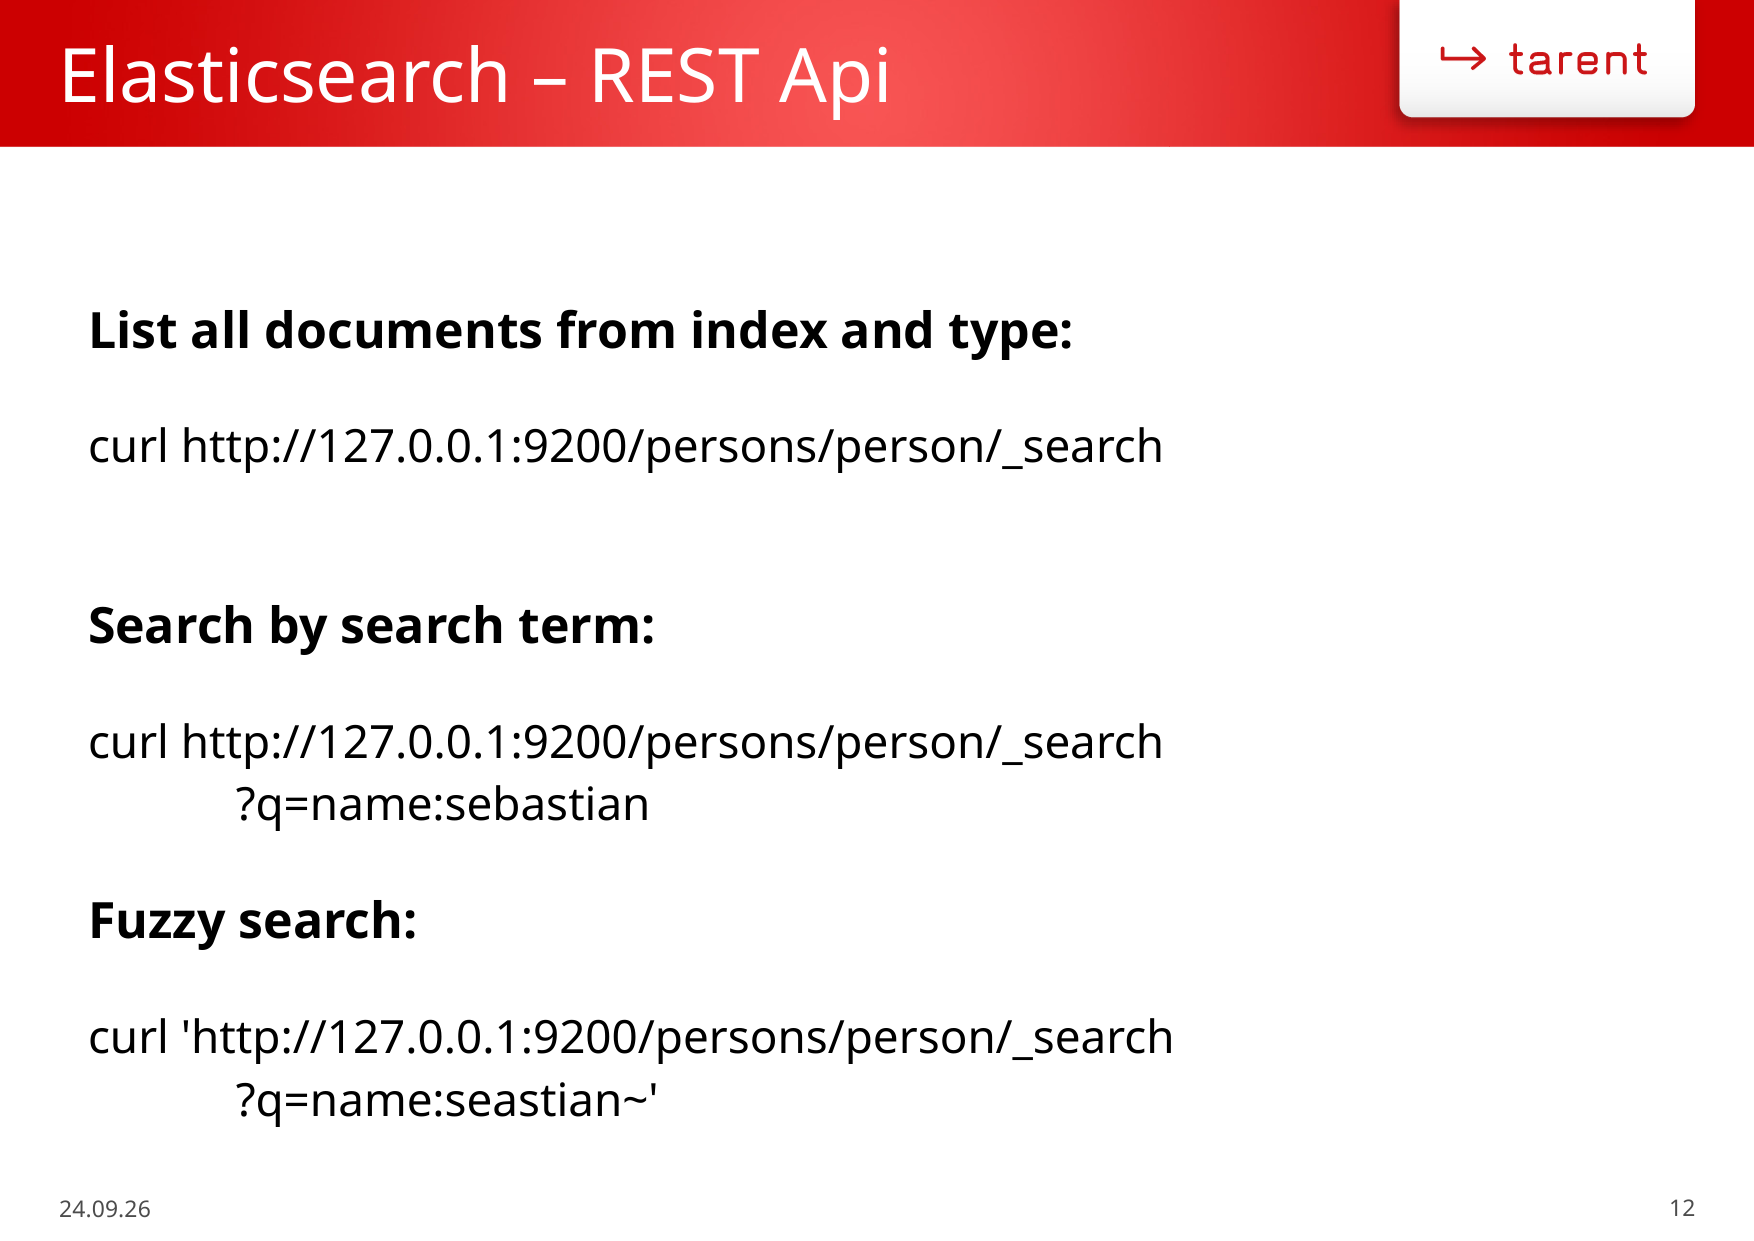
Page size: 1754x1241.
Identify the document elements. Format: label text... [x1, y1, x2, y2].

text_box List all documents from index and type: curl http://127.0.0.1:9200/persons/person/_search Search by search term: curl http://127.0.0.1:9200/persons/person/_search ?q=name:sebastian Fuzzy search: curl 'http://127.0.0.1:9200/persons/person/_search ?q=name:seastian~' [73, 236, 1512, 1044]
title Elasticsearch – REST Api [59, 0, 1638, 177]
picture [0, 0, 1754, 1240]
